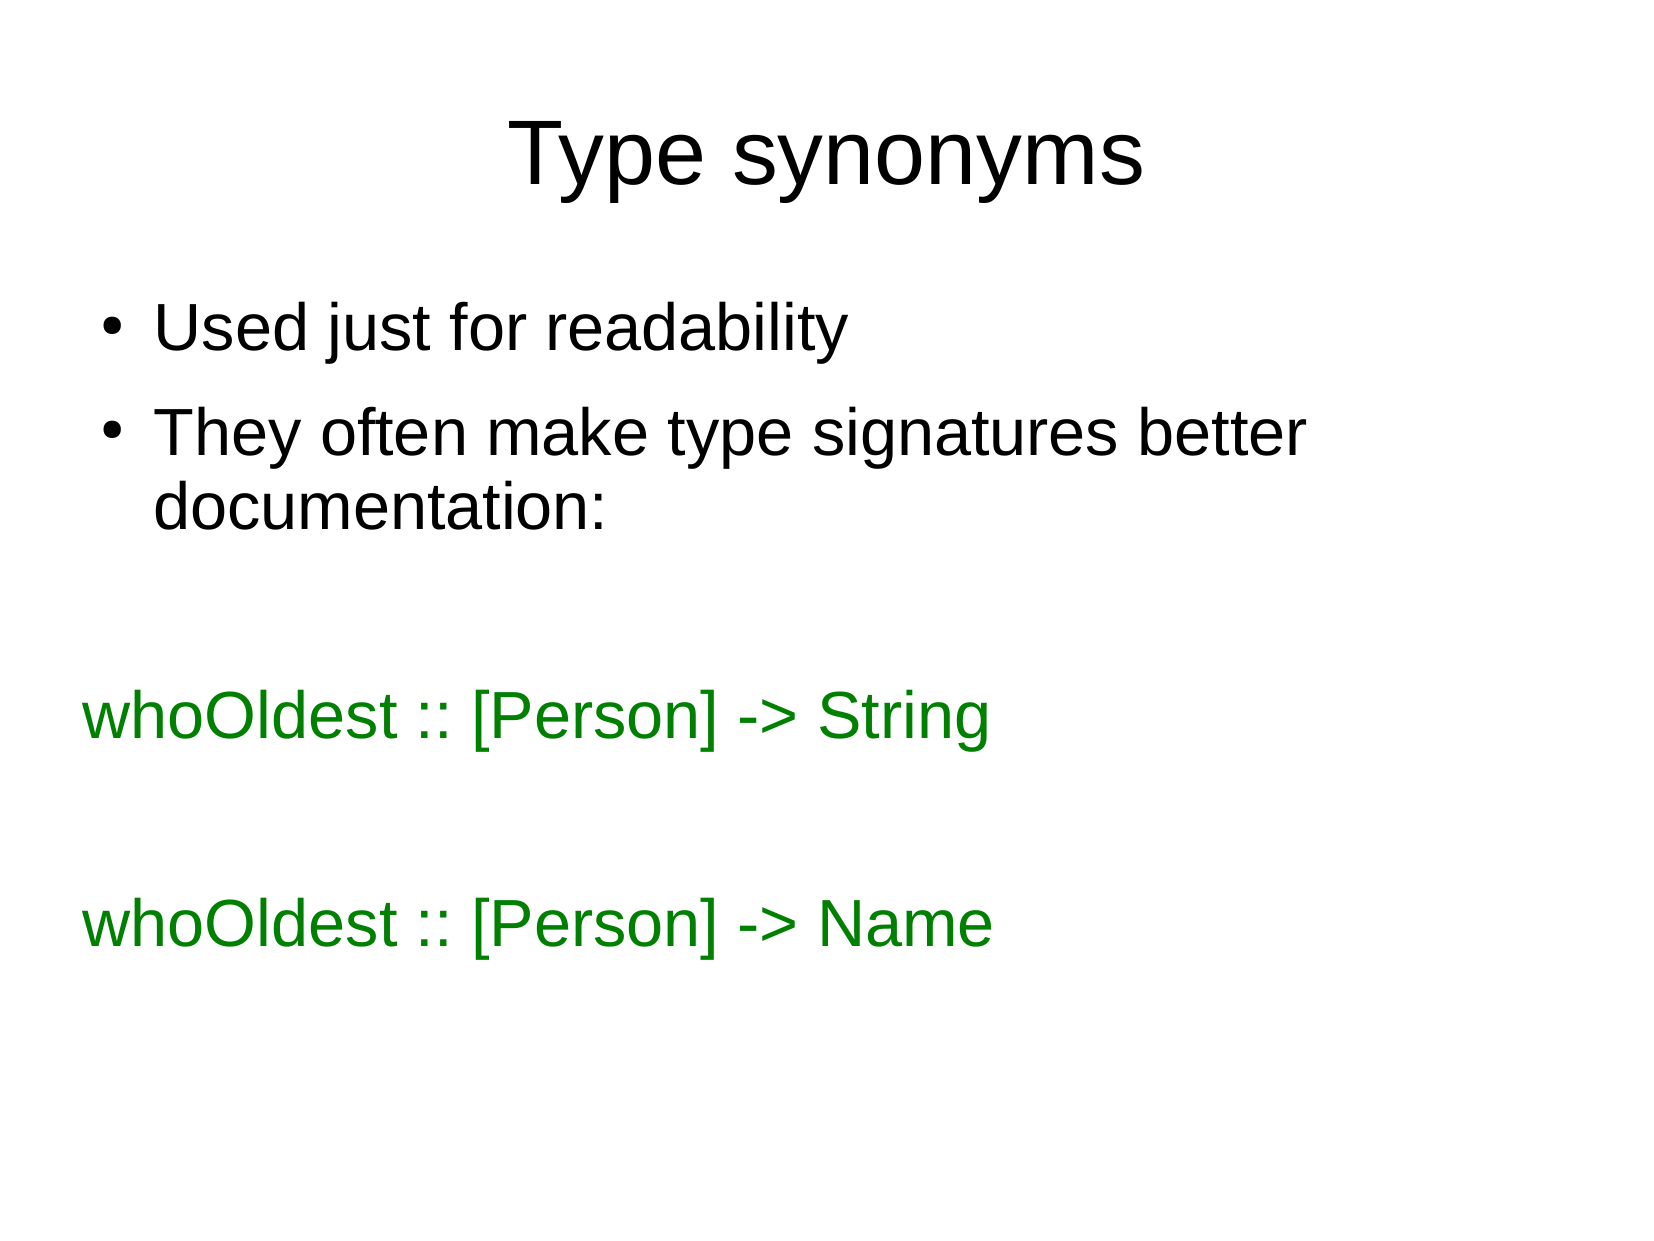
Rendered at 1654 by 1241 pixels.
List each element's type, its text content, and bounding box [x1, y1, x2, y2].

title Type synonyms [82, 56, 1571, 250]
list Used just for readability They often make type signatures better documentation: whoOldest :: [Person] -> String whoOldest :: [Person] -> Name [82, 290, 1571, 1094]
